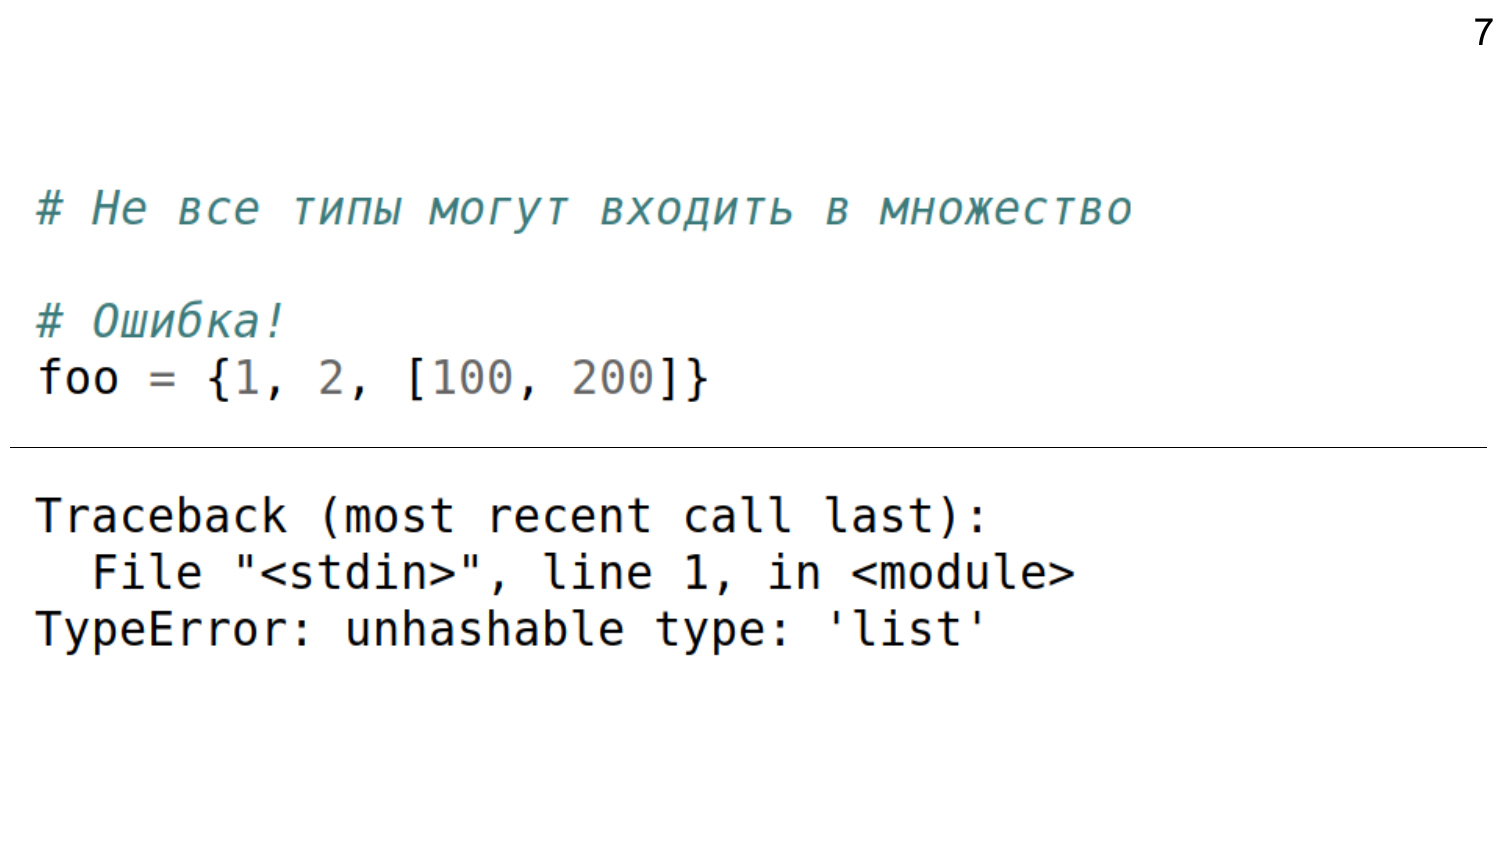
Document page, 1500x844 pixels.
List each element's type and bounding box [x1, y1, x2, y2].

picture [28, 176, 1148, 413]
picture [22, 479, 1093, 671]
